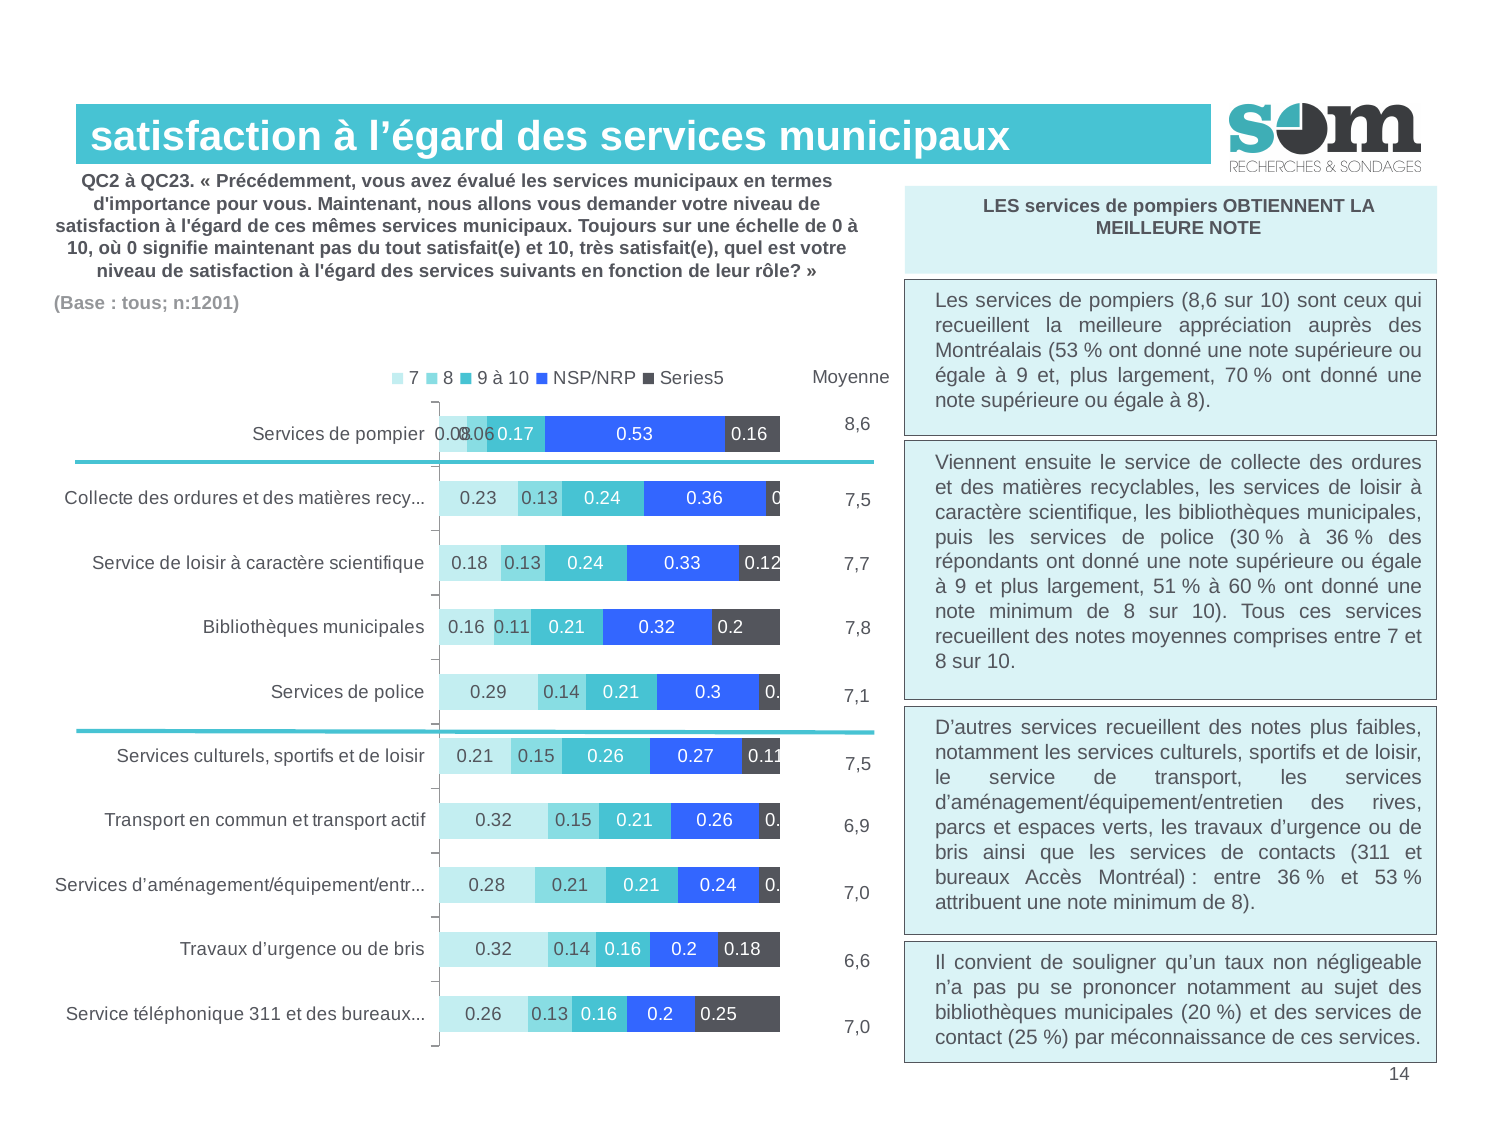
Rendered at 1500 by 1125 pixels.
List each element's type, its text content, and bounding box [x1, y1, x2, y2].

text_box 7,0 [809, 873, 904, 911]
list QC2 à QC23. « Précédemment, vous avez évalué les services municipaux en termes d'importance pour vous. Maintenant, nous allons vous demander votre niveau de satisfaction à l'égard de ces mêmes services municipaux. Toujours sur une échelle de 0 à 10, où 0 signifie maintenant pas du tout satisfait(e) et 10, très satisfait(e), quel est votre niveau de satisfaction à l'égard des services suivants en fonction de leur rôle? » (Base : tous; n:1201) [23, 161, 875, 400]
slide_number <numéro> [1074, 1063, 1425, 1103]
picture [1229, 103, 1421, 172]
text_box Viennent ensuite le service de collecte des ordures et des matières recyclables, les services de loisir à caractère scientifique, les bibliothèques municipales, puis les services de police (30 % à 36 % des répondants ont donné une note supérieure ou égale à 9 et plus largement, 51 % à 60 % ont donné une note minimum de 8 sur 10). Tous ces services recueillent des notes moyennes comprises entre 7 et 8 sur 10. [904, 440, 1437, 700]
text_box 7,7 [809, 544, 904, 583]
text_box Moyenne [790, 357, 904, 396]
text_box D’autres services recueillent des notes plus faibles, notamment les services culturels, sportifs et de loisir, le service de transport, les services d’aménagement/équipement/entretien des rives, parcs et espaces verts, les travaux d’urgence ou de bris ainsi que les services de contacts (311 et bureaux Accès Montréal) : entre 36 % et 53 % attribuent une note minimum de 8). [904, 706, 1437, 935]
text_box Les services de pompiers (8,6 sur 10) sont ceux qui recueillent la meilleure appréciation auprès des Montréalais (53 % ont donné une note supérieure ou égale à 9 et, plus largement, 70 % ont donné une note supérieure ou égale à 8). [904, 279, 1437, 436]
text_box 7,8 [810, 607, 904, 646]
title satisfaction à l’égard des services municipaux [75, 103, 1212, 165]
text_box 7,5 [810, 744, 904, 782]
text_box 7,1 [809, 676, 905, 715]
chart [54, 357, 835, 1070]
list LES services de pompiers OBTIENNENT LA MEILLEURE NOTE [904, 185, 1438, 274]
text_box 7,0 [809, 1007, 904, 1046]
text_box Il convient de souligner qu’un taux non négligeable n’a pas pu se prononcer notamment au sujet des bibliothèques municipales (20 %) et des services de contact (25 %) par méconnaissance de ces services. [904, 941, 1437, 1063]
text_box 7,5 [810, 479, 904, 518]
text_box 6,6 [809, 941, 904, 979]
text_box 6,9 [809, 806, 904, 844]
text_box 8,6 [810, 404, 905, 442]
